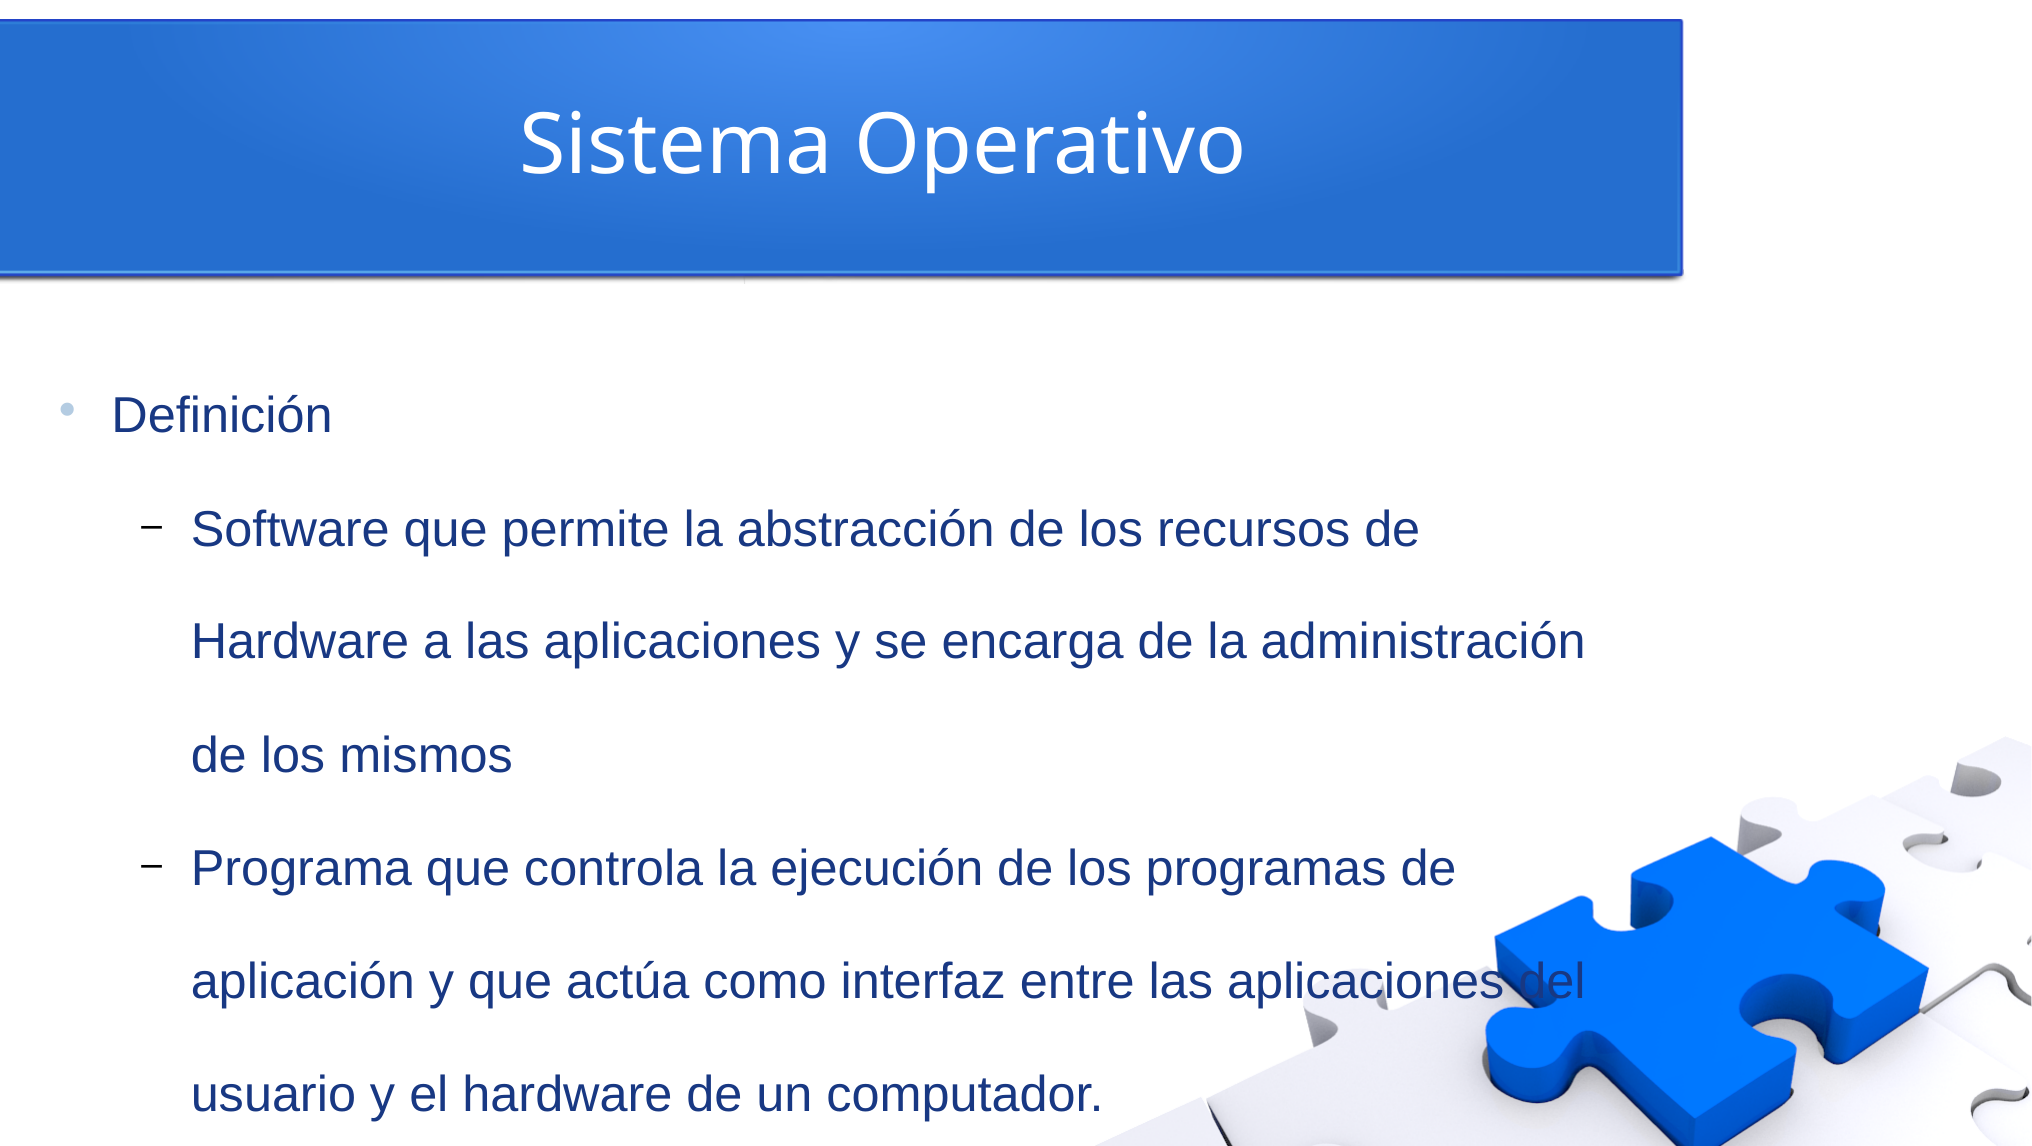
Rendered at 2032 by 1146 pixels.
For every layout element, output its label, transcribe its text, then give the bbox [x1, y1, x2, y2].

picture [0, 19, 1689, 284]
picture [1071, 605, 2032, 1146]
text_box Definición Software que permite la abstracción de los recursos de Hardware a las aplicaciones y se encarga de la administración de los mismos Programa que controla la ejecución de los programas de aplicación y que actúa como interfaz entre las aplicaciones del usuario y el hardware de un computador. [59, 330, 1619, 1123]
title Sistema Operativo [101, 45, 1666, 237]
